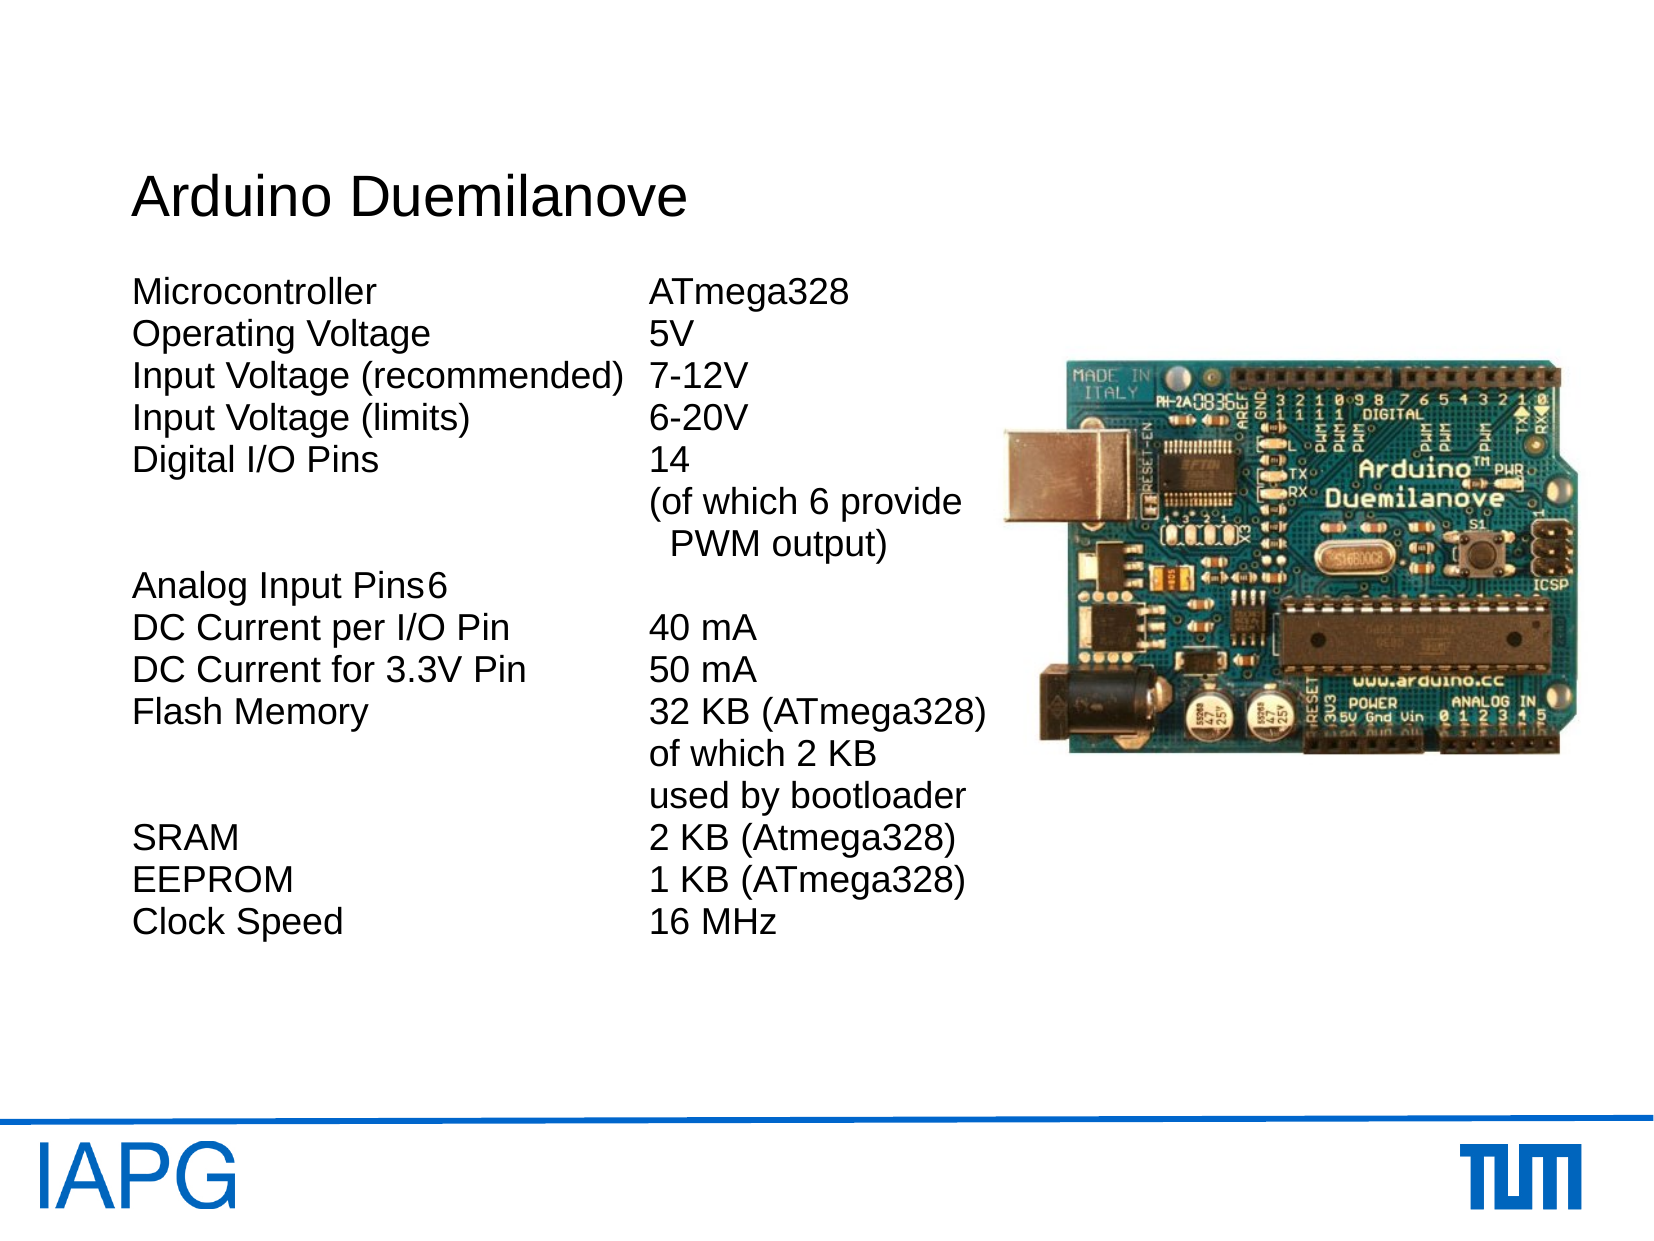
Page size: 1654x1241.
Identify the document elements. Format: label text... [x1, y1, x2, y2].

picture [1459, 1142, 1582, 1210]
text_box Arduino Duemilanove Microcontroller ATmega328 Operating Voltage 5V Input Voltage (recommended) 7-12V Input Voltage (limits) 6-20V Digital I/O Pins 14 (of which 6 provide PWM output) Analog Input Pins 6 DC Current per I/O Pin 40 mA DC Current for 3.3V Pin 50 mA Flash Memory 32 KB (ATmega328) of which 2 KB used by bootloader SRAM 2 KB (Atmega328) EEPROM 1 KB (ATmega328) Clock Speed 16 MHz [117, 156, 1013, 992]
picture [1013, 326, 1618, 771]
picture [32, 1141, 243, 1209]
